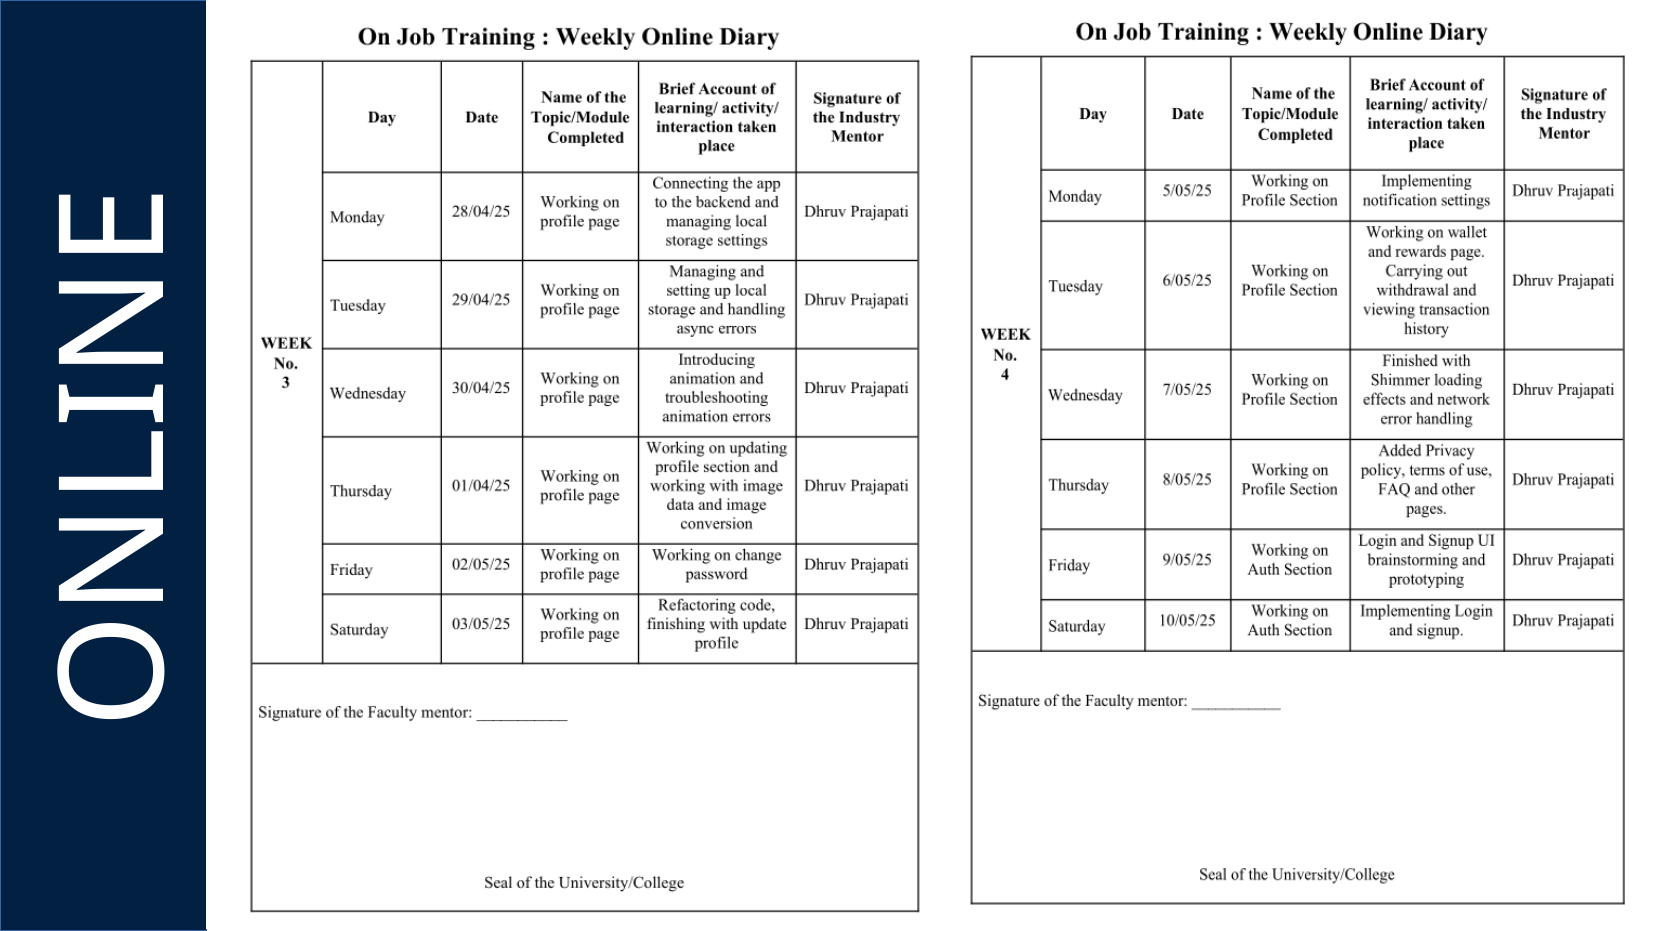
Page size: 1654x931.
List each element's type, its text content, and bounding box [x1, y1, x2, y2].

picture [206, 0, 927, 929]
text_box ONLINE DIARIES [0, 0, 207, 931]
picture [944, 0, 1645, 931]
